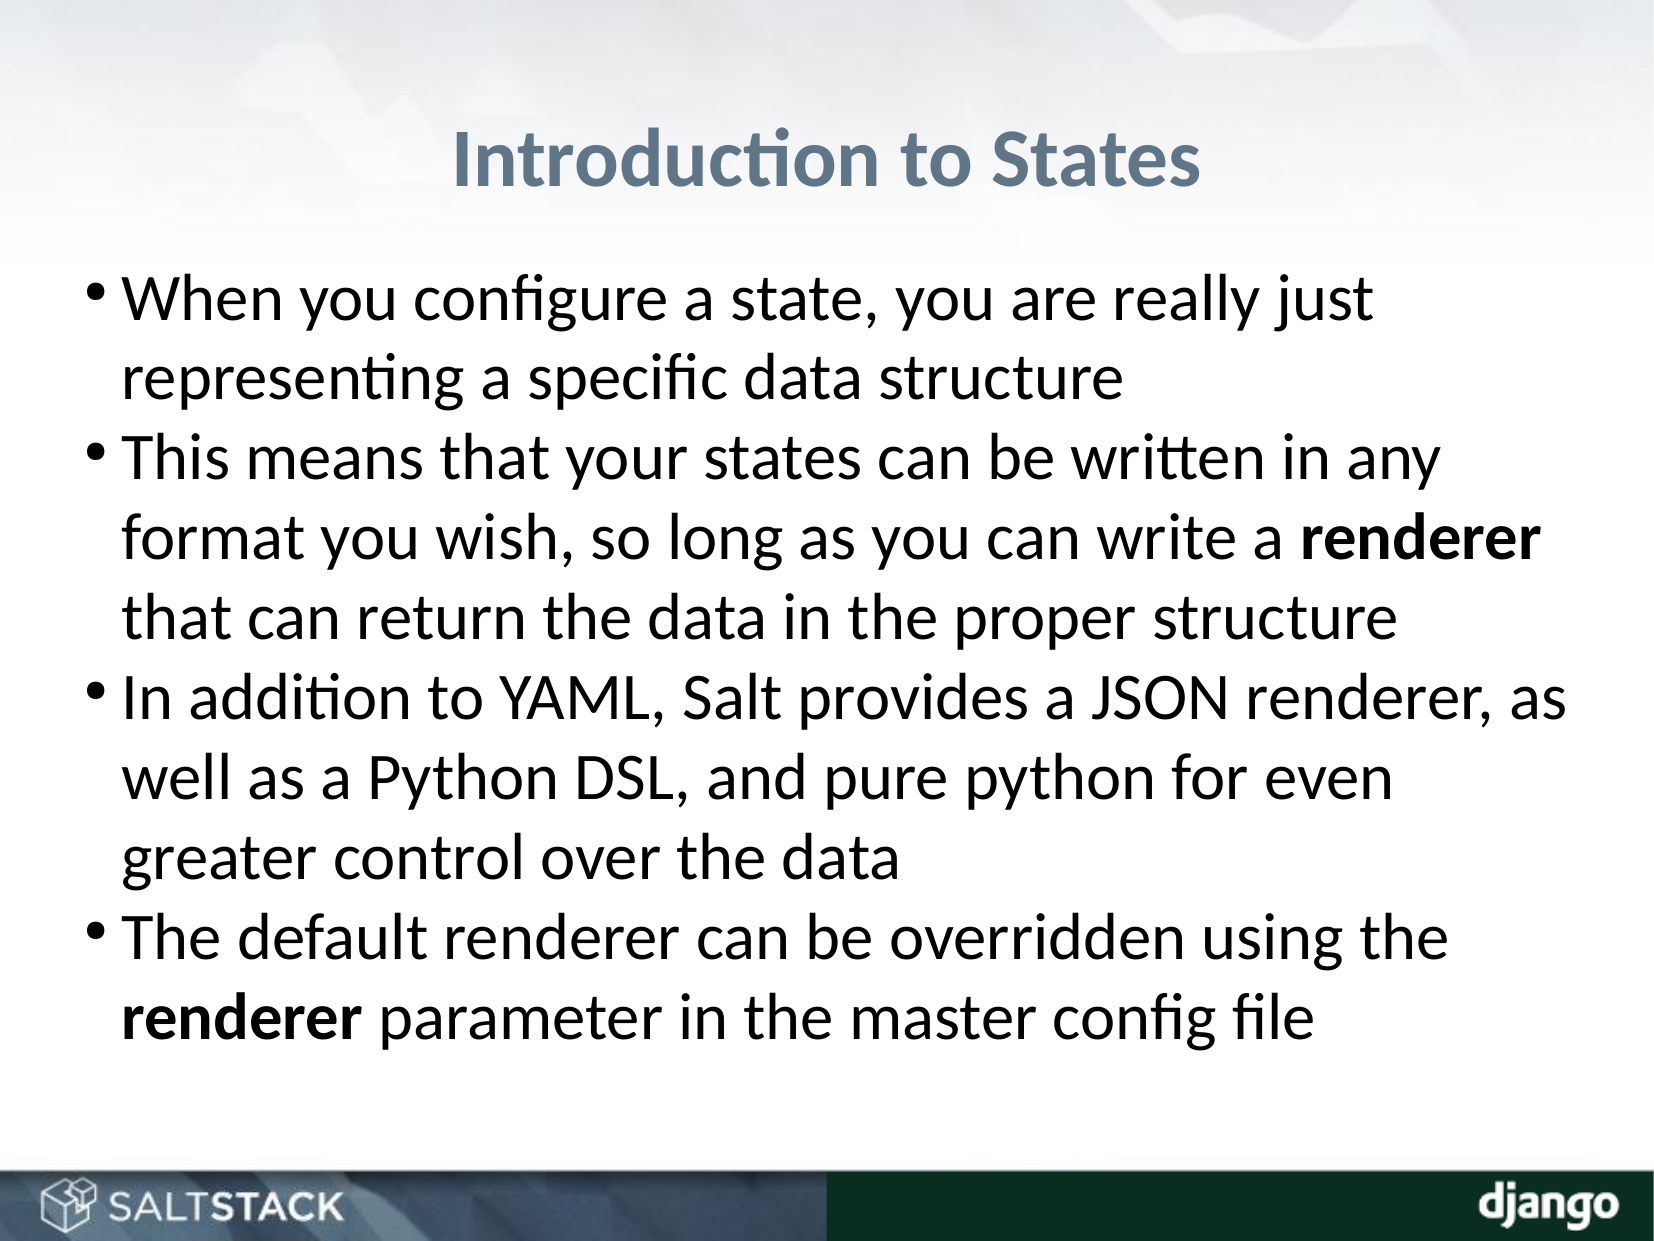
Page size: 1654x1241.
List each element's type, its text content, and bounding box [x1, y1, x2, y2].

text_box When you configure a state, you are really just representing a specific data structure This means that your states can be written in any format you wish, so long as you can write a renderer that can return the data in the proper structure In addition to YAML, Salt provides a JSON renderer, as well as a Python DSL, and pure python for even greater control over the data The default renderer can be overridden using the renderer parameter in the master config file [69, 245, 1585, 1125]
text_box Introduction to States [82, 49, 1571, 245]
picture [0, 0, 1654, 1241]
